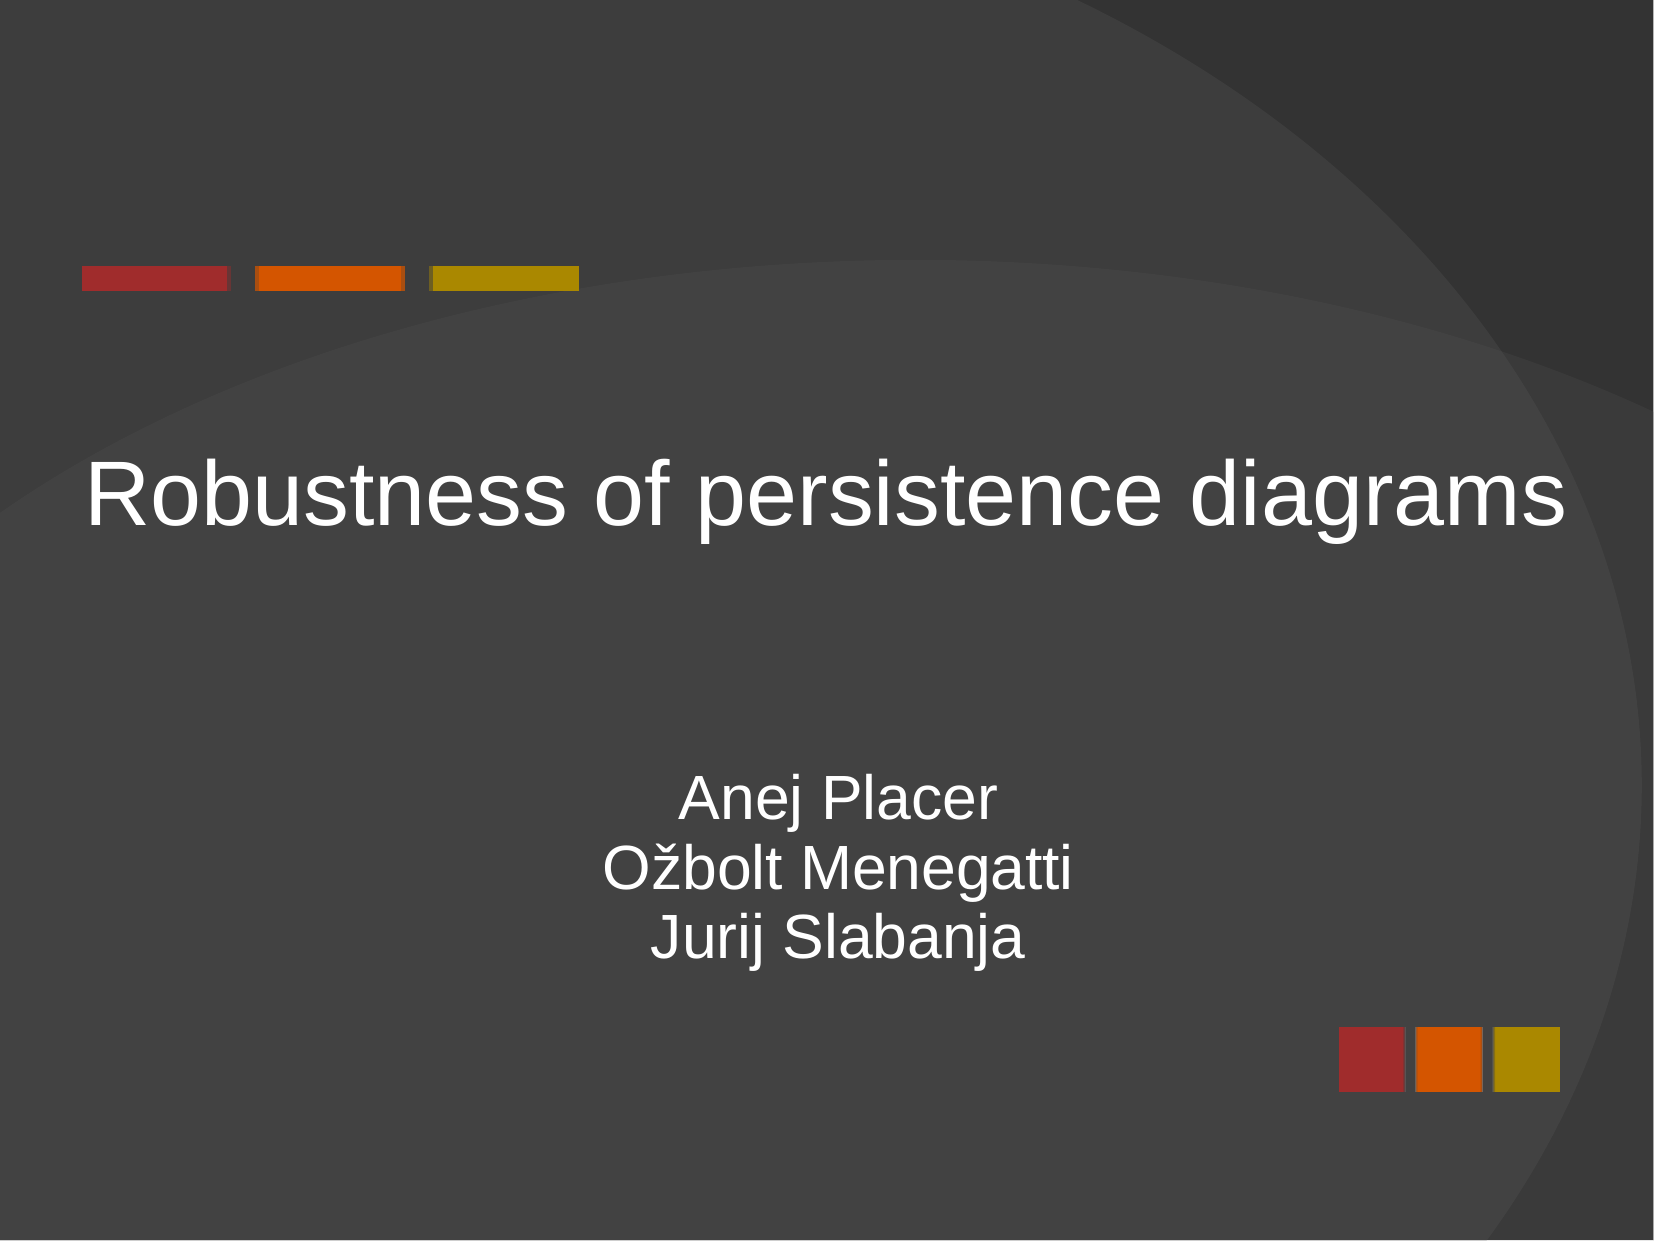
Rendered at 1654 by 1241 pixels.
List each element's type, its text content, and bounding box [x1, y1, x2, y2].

picture [82, 266, 579, 291]
subtitle Anej Placer Ožbolt Menegatti Jurij Slabanja [94, 507, 1583, 1228]
title Robustness of persistence diagrams [82, 389, 1571, 597]
